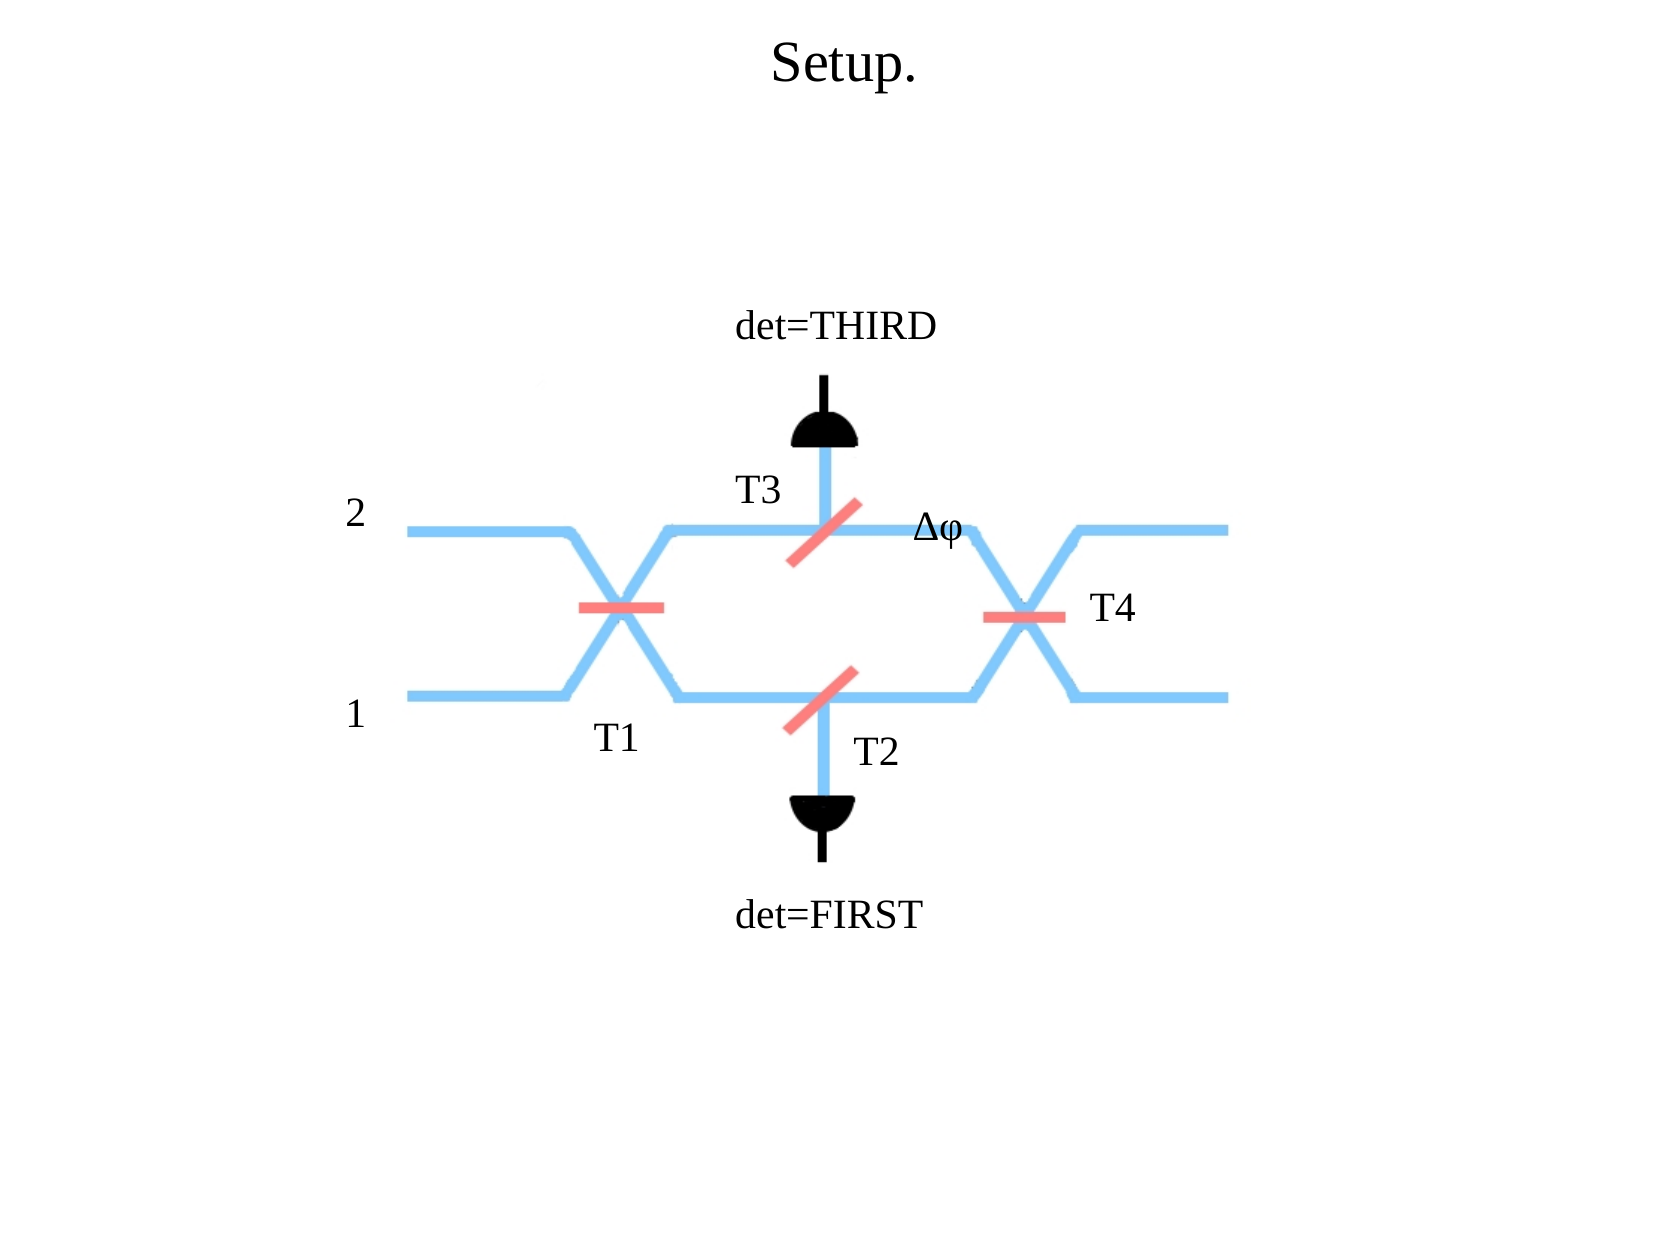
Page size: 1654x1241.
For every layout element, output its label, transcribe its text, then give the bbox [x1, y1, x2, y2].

text_box T3 [720, 458, 804, 520]
text_box 1 [330, 683, 390, 745]
text_box Setup. [755, 21, 934, 101]
text_box T4 [1074, 576, 1158, 638]
text_box Δφ [897, 496, 981, 558]
text_box 2 [330, 482, 378, 544]
text_box det=THIRD [720, 295, 957, 357]
picture [224, 200, 1418, 1016]
text_box T1 [578, 706, 662, 768]
text_box det=FIRST [720, 883, 957, 945]
text_box T2 [838, 720, 922, 782]
